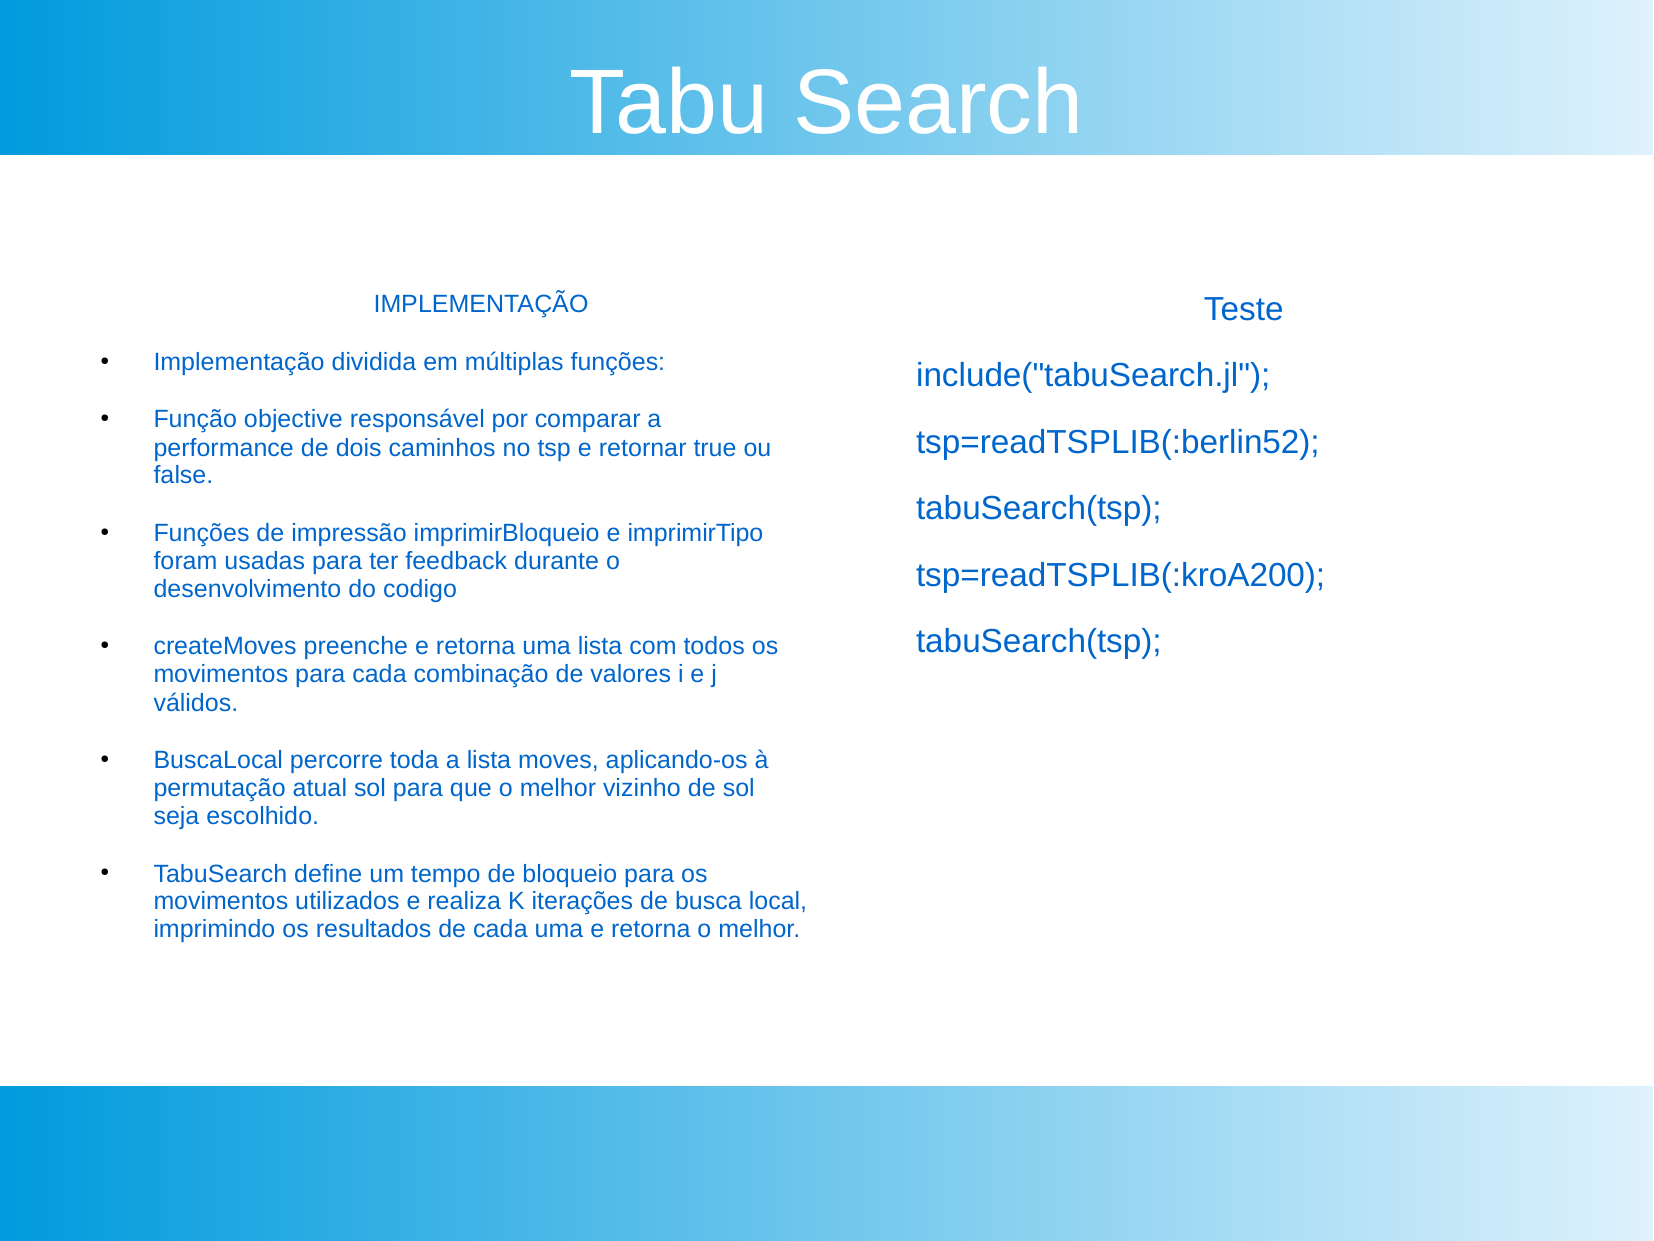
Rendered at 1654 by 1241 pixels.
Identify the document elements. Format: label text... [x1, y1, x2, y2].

list Teste include("tabuSearch.jl"); tsp=readTSPLIB(:berlin52); tabuSearch(tsp); tsp=readTSPLIB(:kroA200); tabuSearch(tsp); [845, 290, 1572, 1010]
list IMPLEMENTAÇÃO Implementação dividida em múltiplas funções: Função objective responsável por comparar a performance de dois caminhos no tsp e retornar true ou false. Funções de impressão imprimirBloqueio e imprimirTipo foram usadas para ter feedback durante o desenvolvimento do codigo createMoves preenche e retorna uma lista com todos os movimentos para cada combinação de valores i e j válidos. BuscaLocal percorre toda a lista moves, aplicando-os à permutação atual sol para que o melhor vizinho de sol seja escolhido. TabuSearch define um tempo de bloqueio para os movimentos utilizados e realiza K iterações de busca local, imprimindo os resultados de cada uma e retorna o melhor. [82, 290, 809, 1010]
title Tabu Search [82, 49, 1571, 155]
